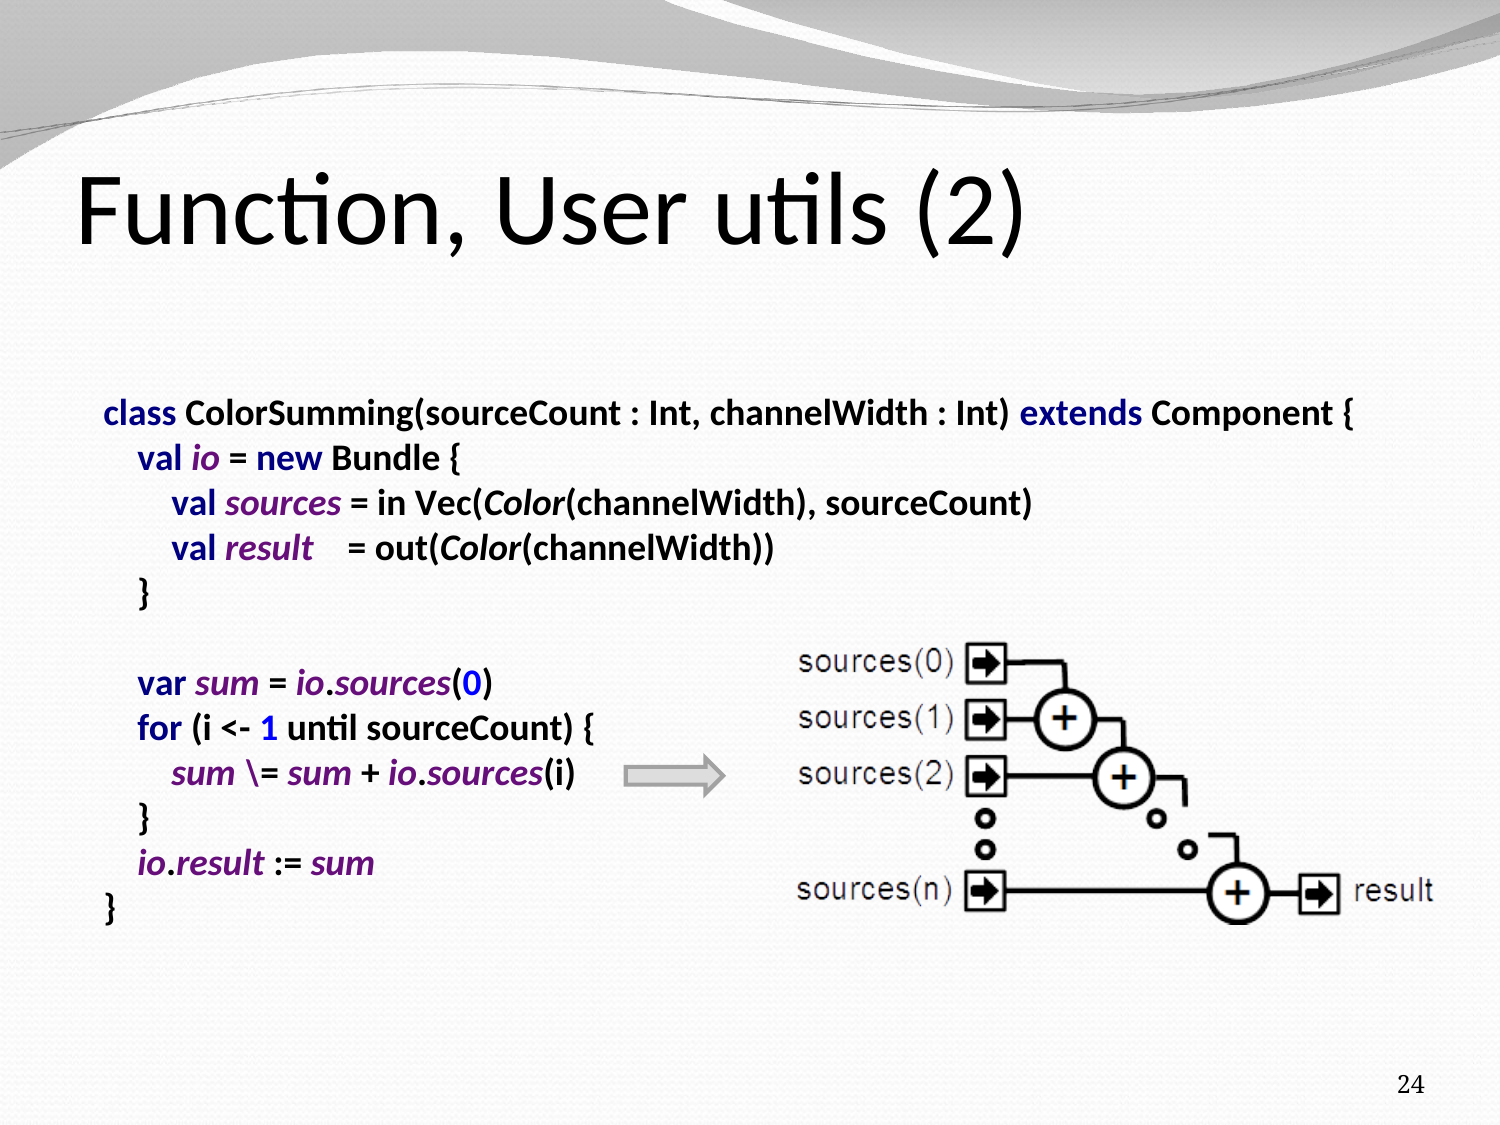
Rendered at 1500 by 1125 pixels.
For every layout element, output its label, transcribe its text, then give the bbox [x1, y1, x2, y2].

text_box class ColorSumming(sourceCount : Int, channelWidth : Int) extends Component { val io = new Bundle { val sources = in Vec(Color(channelWidth), sourceCount) val result = out(Color(channelWidth)) } var sum = io.sources(0) for (i <- 1 until sourceCount) { sum \= sum + io.sources(i) } io.result := sum } [88, 380, 1371, 936]
text_box [625, 758, 724, 794]
picture [0, 0, 1500, 1125]
title Function, User utils (2) [75, 78, 1426, 266]
text_box <numéro> [1299, 1042, 1426, 1103]
